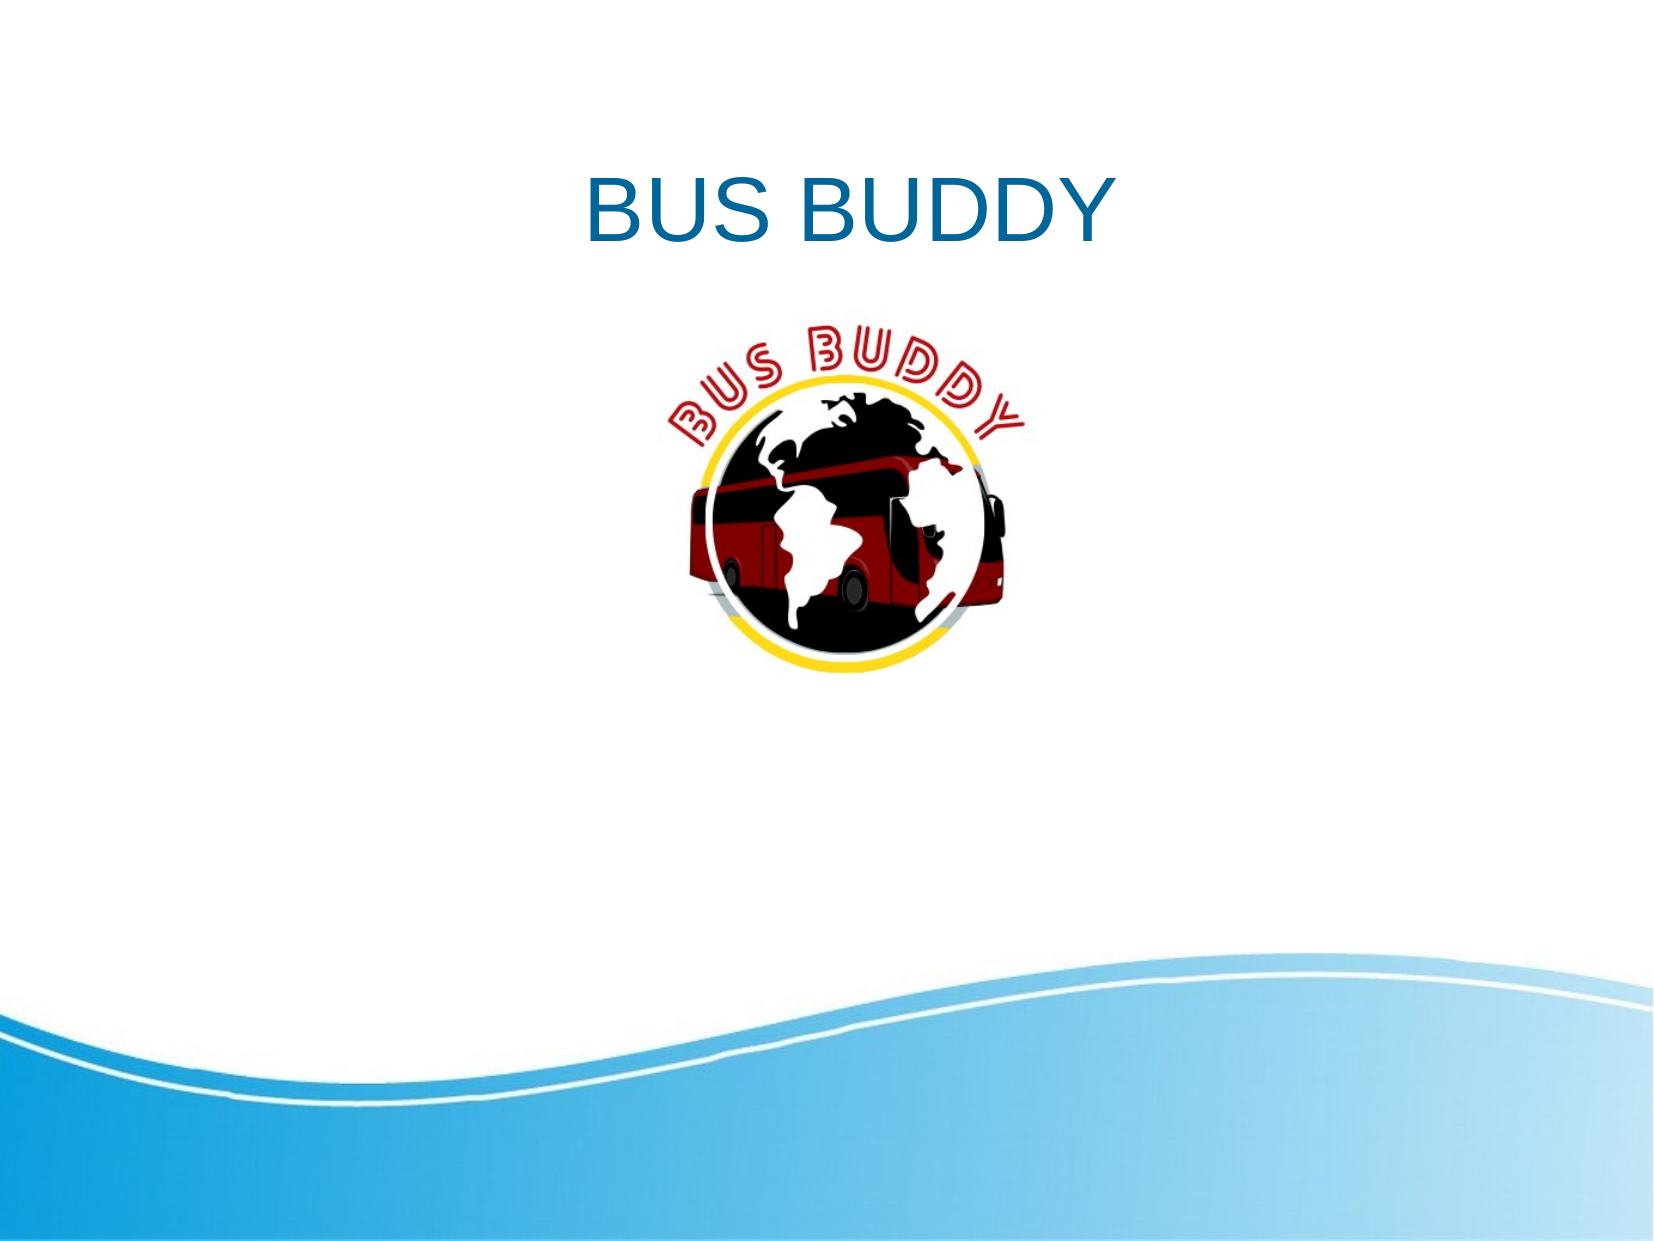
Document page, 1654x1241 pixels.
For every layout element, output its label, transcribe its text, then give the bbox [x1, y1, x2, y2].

title BUS BUDDY [107, 106, 1596, 314]
picture [543, 271, 1141, 869]
picture [0, 952, 1654, 1241]
